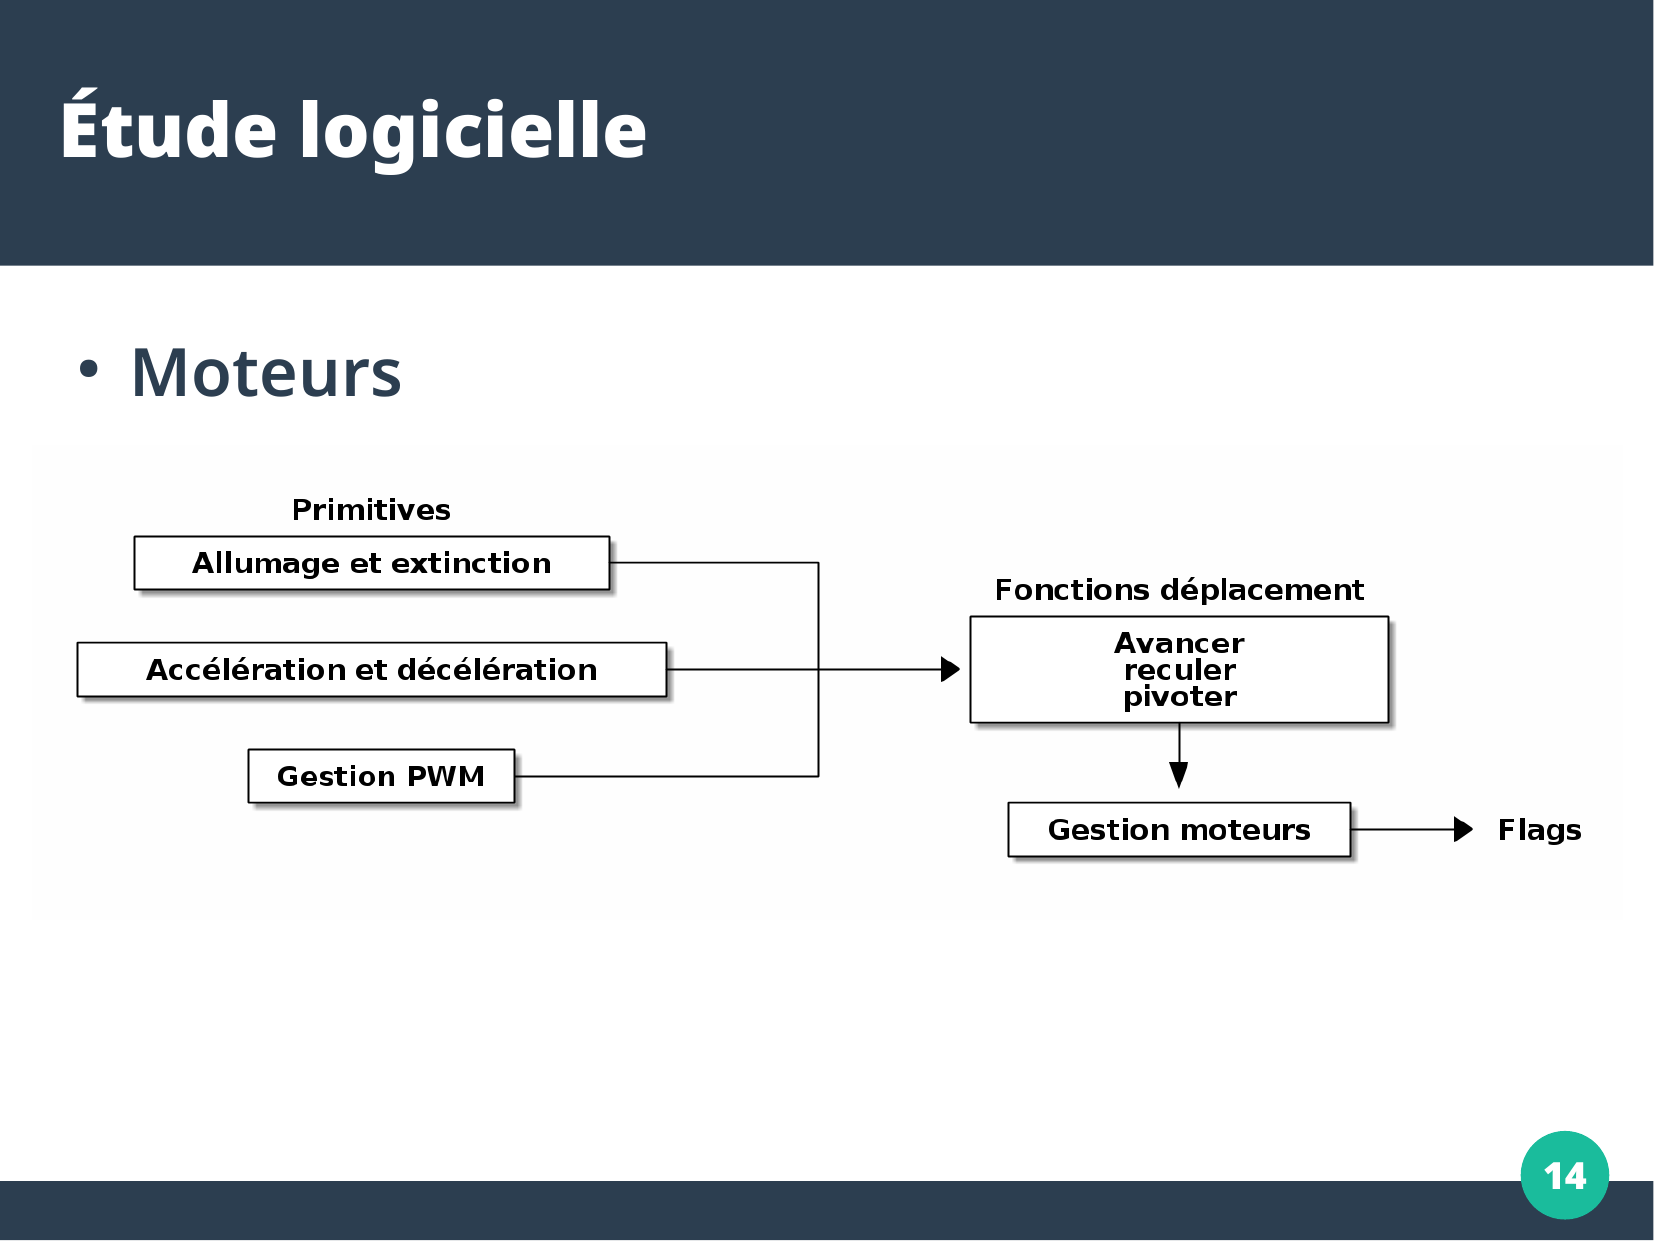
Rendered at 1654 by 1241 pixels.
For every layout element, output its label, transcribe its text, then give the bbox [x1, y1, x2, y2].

title Étude logicielle [59, 49, 1595, 207]
picture [29, 442, 1625, 922]
list Moteurs [59, 324, 1595, 442]
list Moteurs [59, 922, 1595, 1152]
